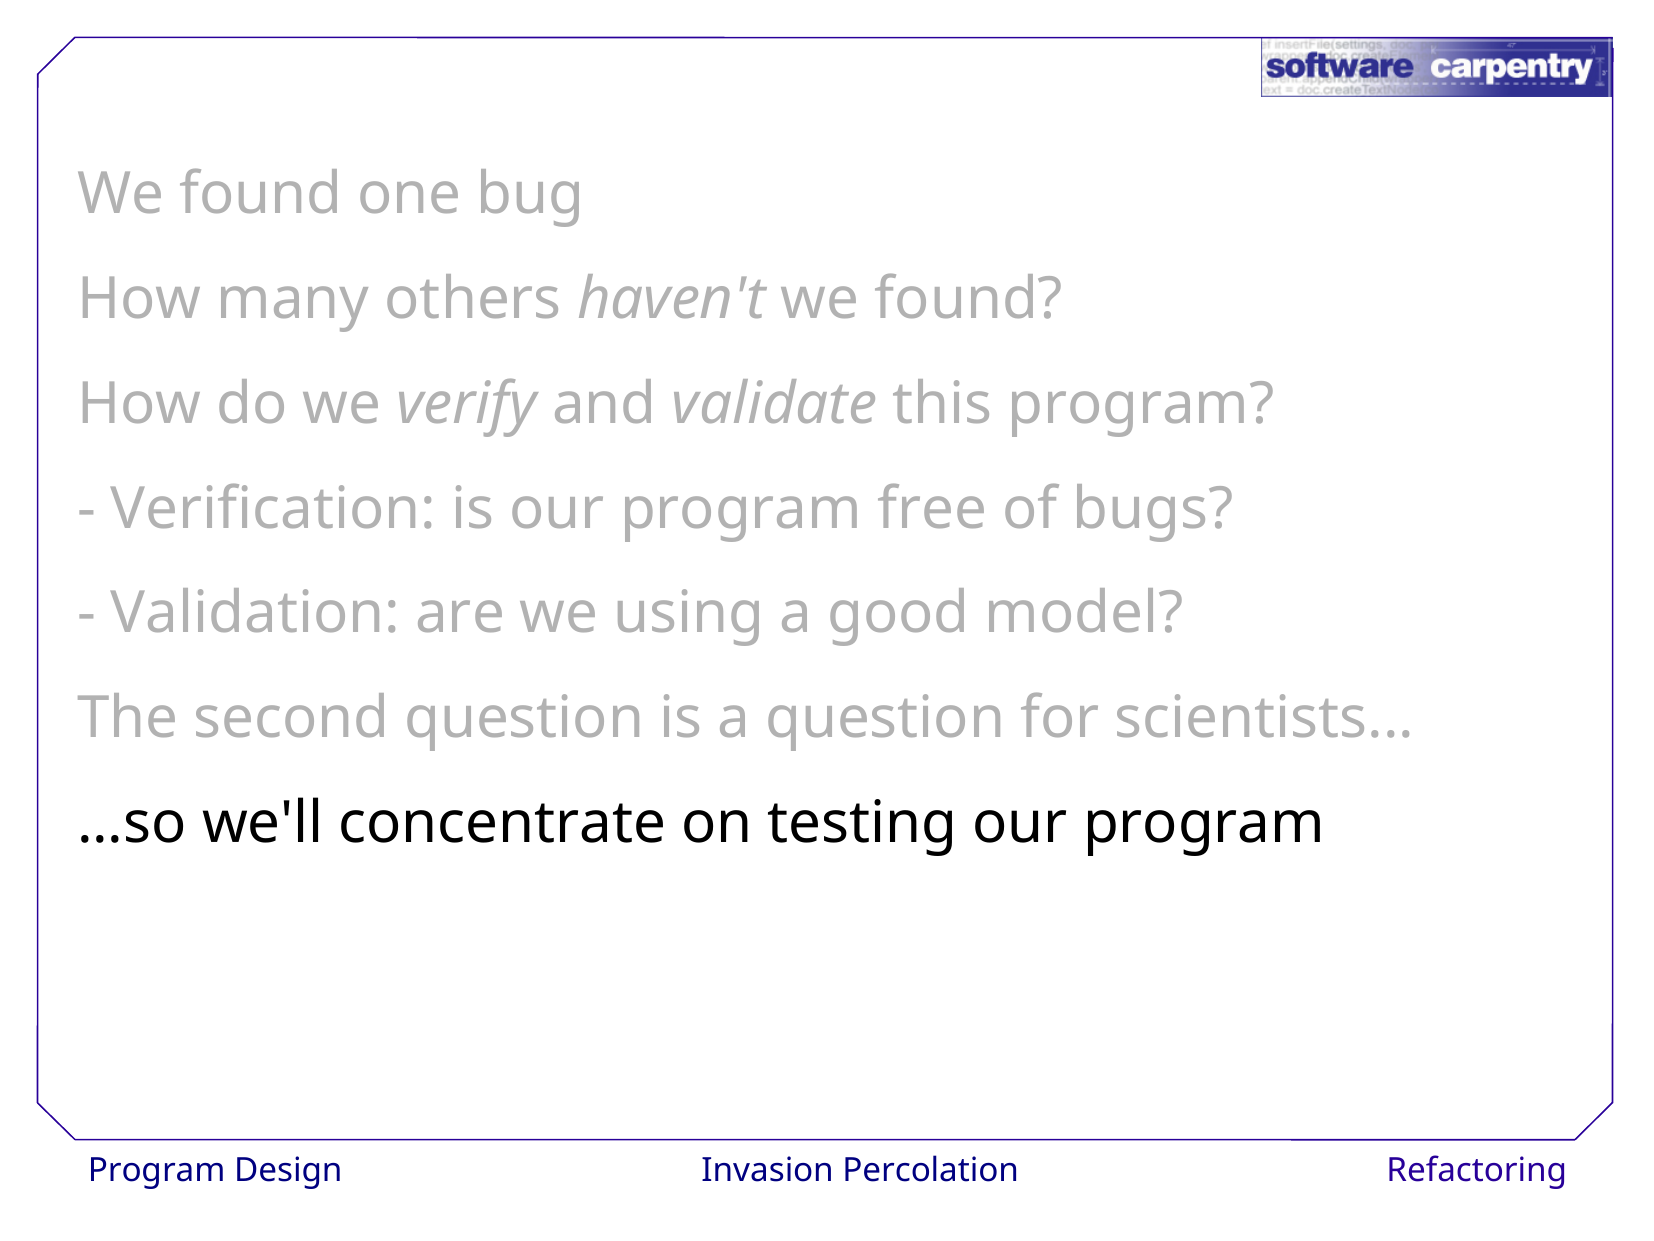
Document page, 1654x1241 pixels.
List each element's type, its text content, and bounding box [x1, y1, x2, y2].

text_box We found one bug How many others haven't we found? How do we verify and validate this program? - Verification: is our program free of bugs? - Validation: are we using a good model? The second question is a question for scientists... ...so we'll concentrate on testing our program [62, 112, 1580, 863]
picture [1261, 39, 1613, 97]
